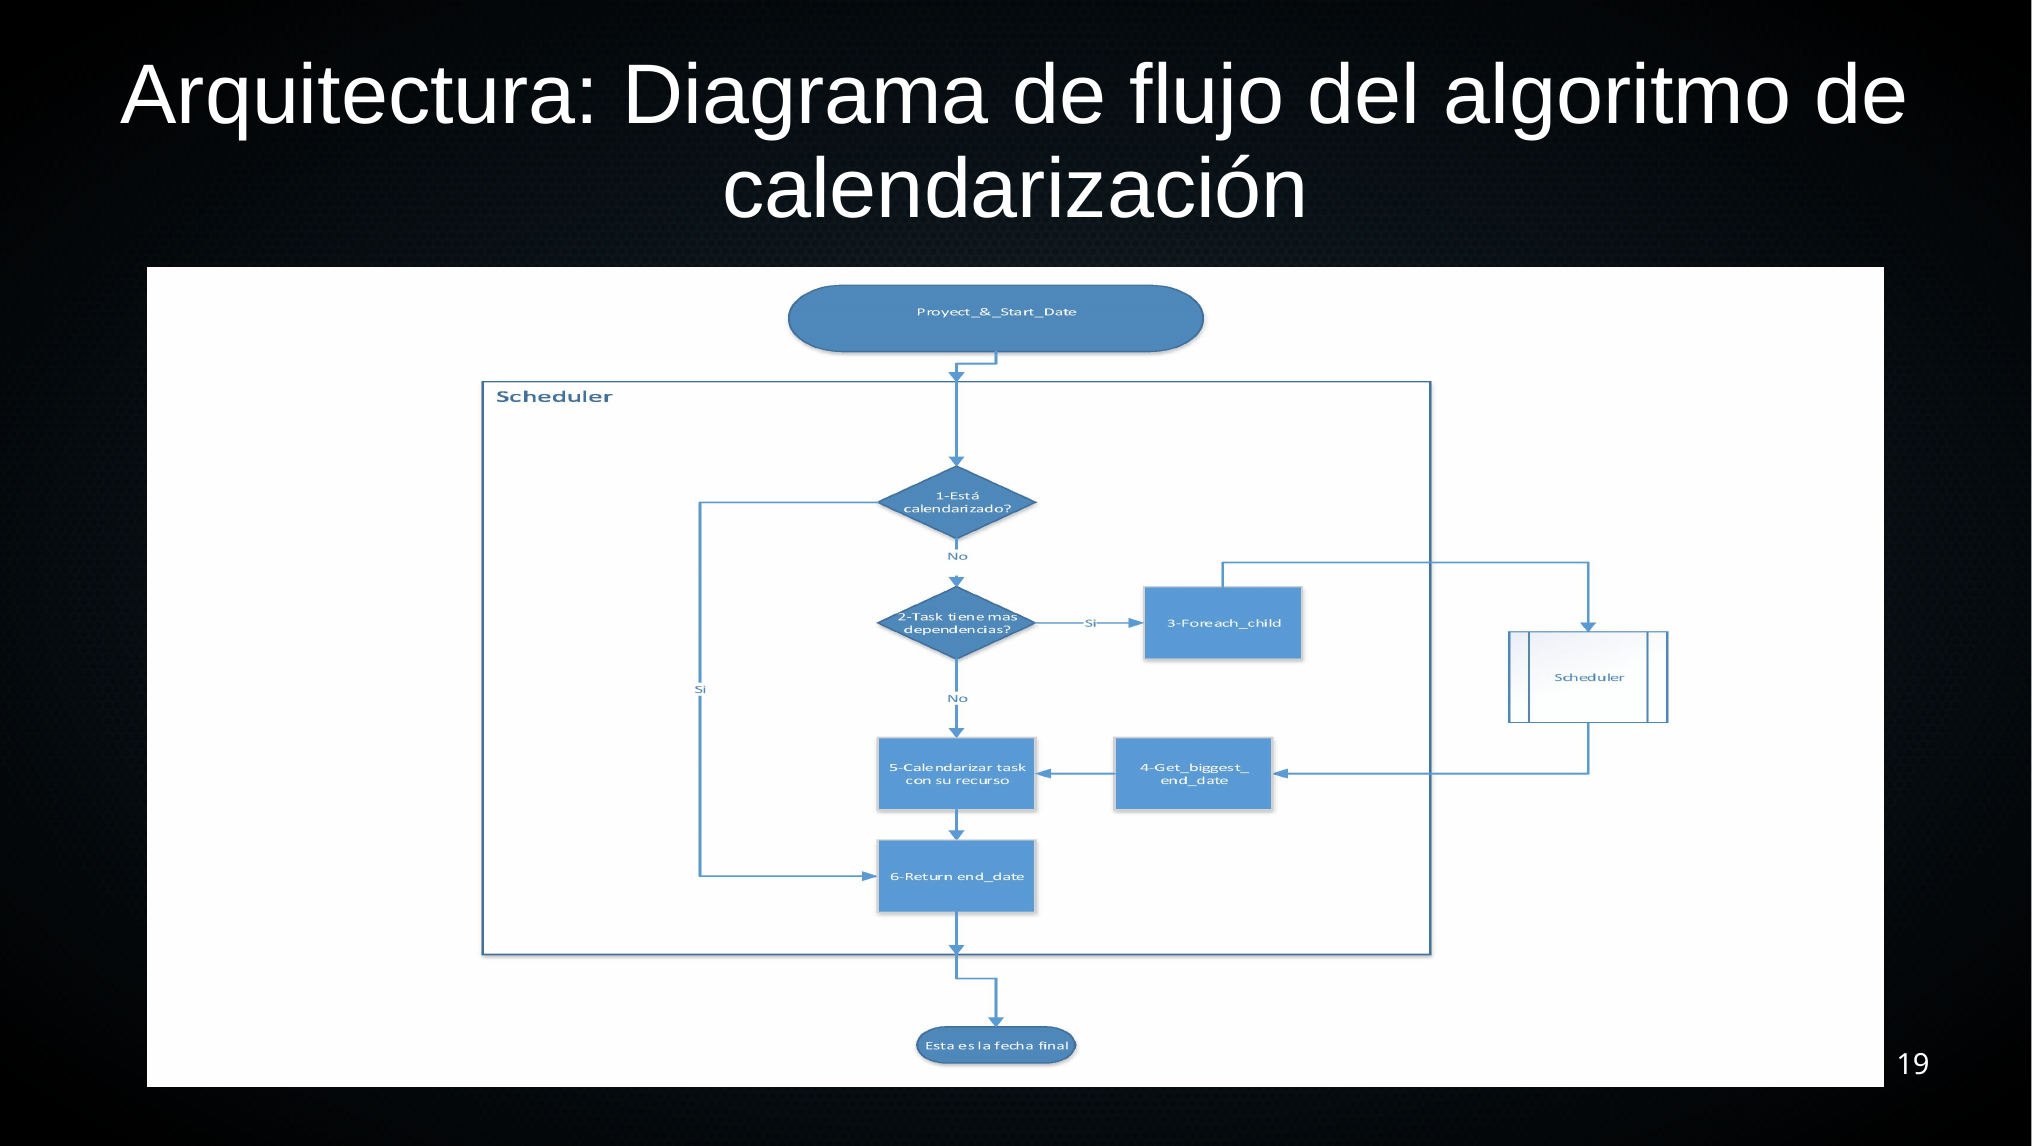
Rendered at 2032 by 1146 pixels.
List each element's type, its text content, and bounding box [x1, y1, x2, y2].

picture [0, 0, 2032, 1146]
title Arquitectura: Diagrama de flujo del algoritmo de calendarización [101, 45, 1930, 237]
